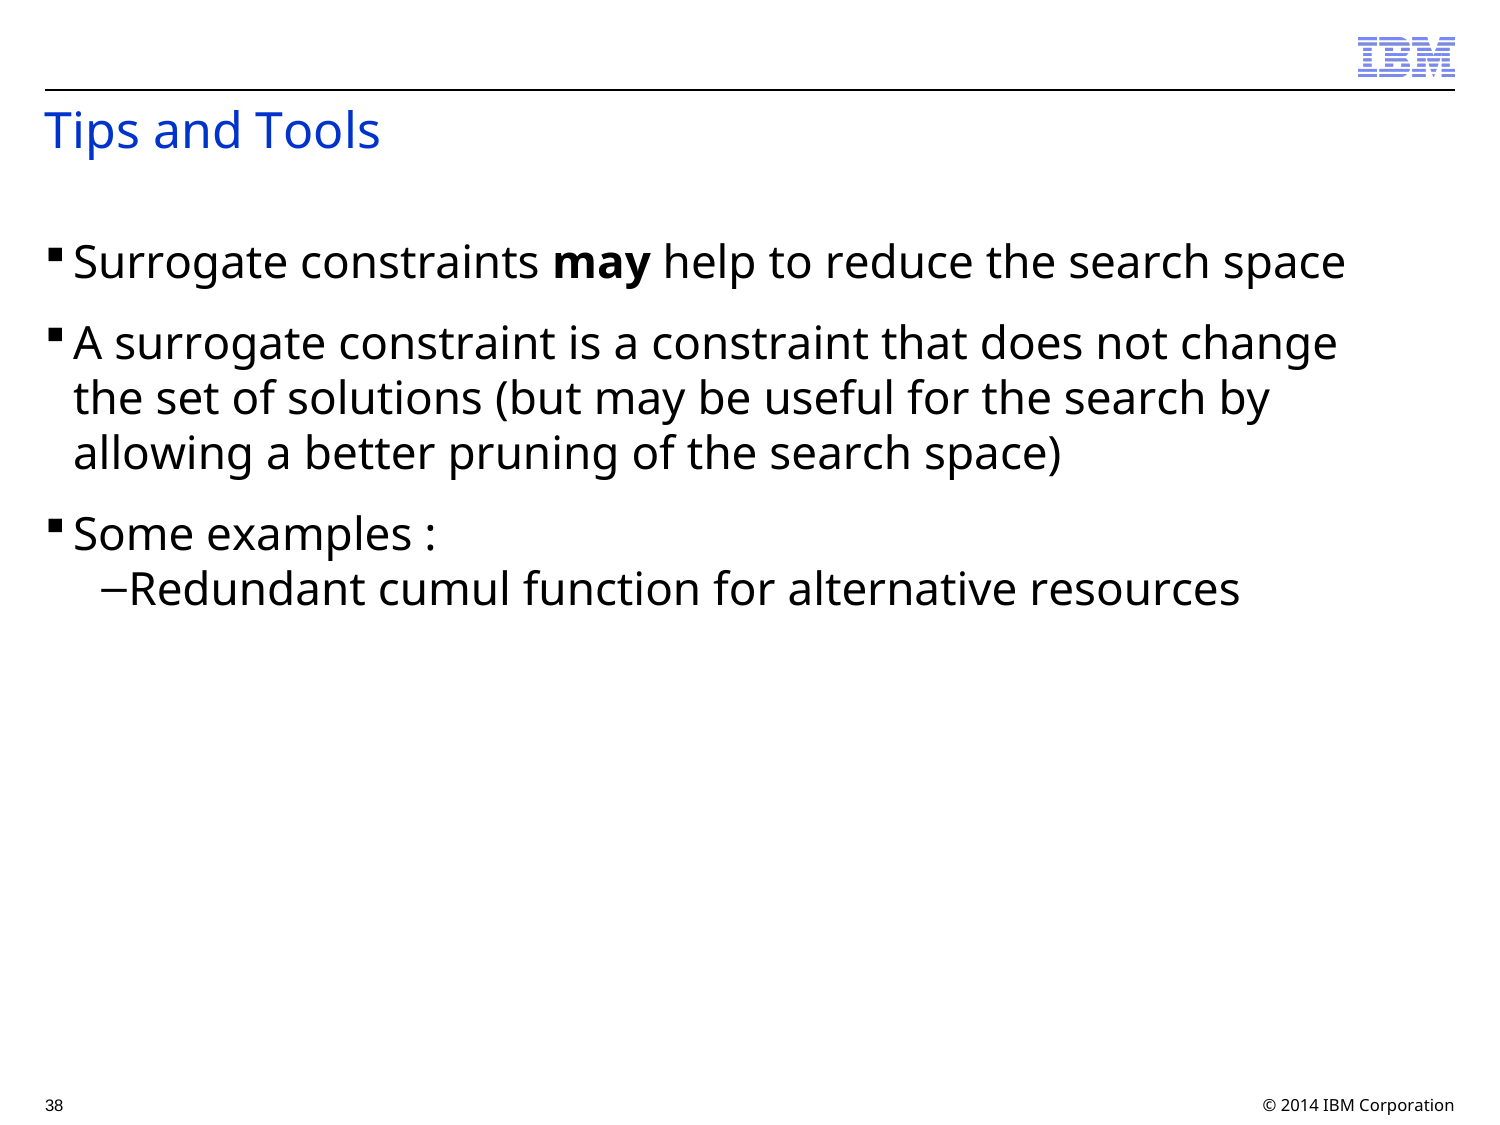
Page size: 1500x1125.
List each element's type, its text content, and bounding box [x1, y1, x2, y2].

picture [1358, 37, 1455, 77]
title Tips and Tools [29, 97, 1500, 203]
list Surrogate constraints may help to reduce the search space A surrogate constraint is a constraint that does not change the set of solutions (but may be useful for the search by allowing a better pruning of the search space) Some examples : Redundant cumul function for alternative resources [29, 224, 1426, 661]
